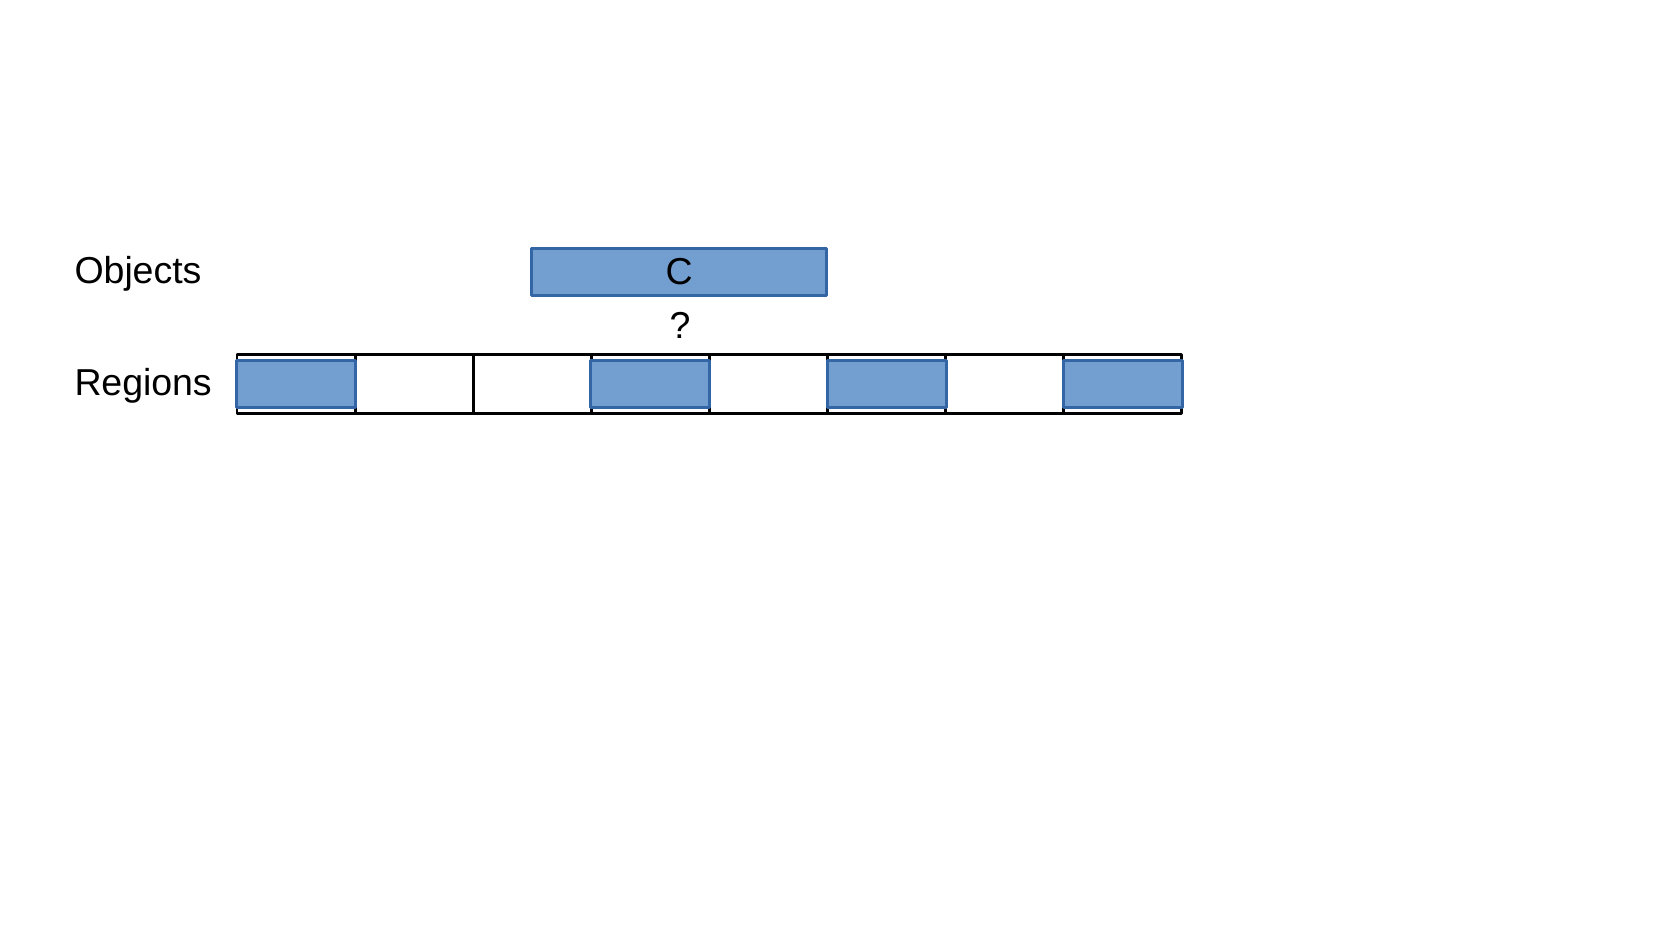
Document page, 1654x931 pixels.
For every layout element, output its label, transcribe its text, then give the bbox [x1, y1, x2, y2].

text_box [827, 360, 947, 408]
text_box Objects [59, 242, 237, 341]
text_box [590, 360, 710, 408]
text_box [1063, 360, 1183, 408]
text_box ? [532, 297, 828, 355]
text_box [236, 360, 356, 408]
text_box C [531, 248, 827, 296]
text_box Regions [59, 354, 237, 454]
